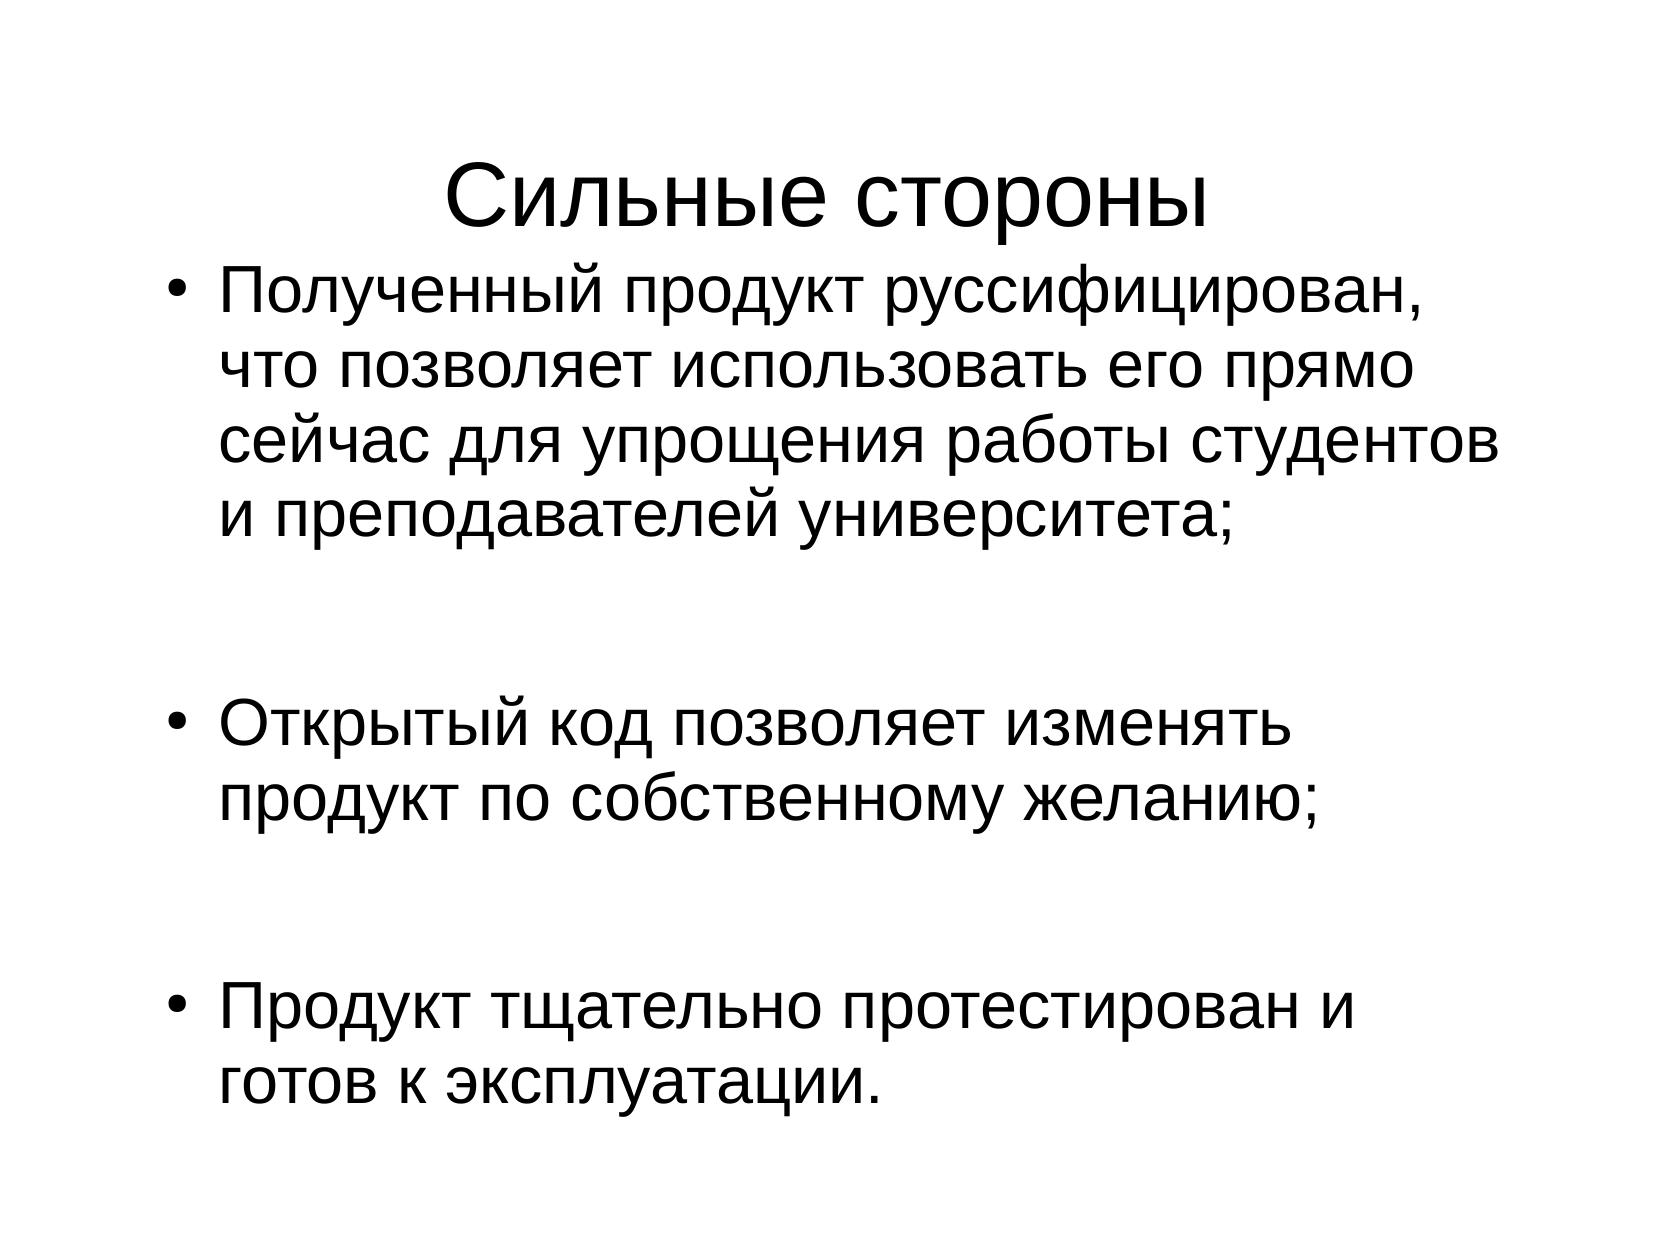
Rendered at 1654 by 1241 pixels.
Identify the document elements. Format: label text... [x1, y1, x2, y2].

list Полученный продукт руссифицирован, что позволяет использовать его прямо сейчас для упрощения работы студентов и преподавателей университета; Открытый код позволяет изменять продукт по собственному желанию; Продукт тщательно протестирован и готов к эксплуатации. [147, 252, 1529, 1152]
title Сильные стороны [121, 91, 1534, 299]
